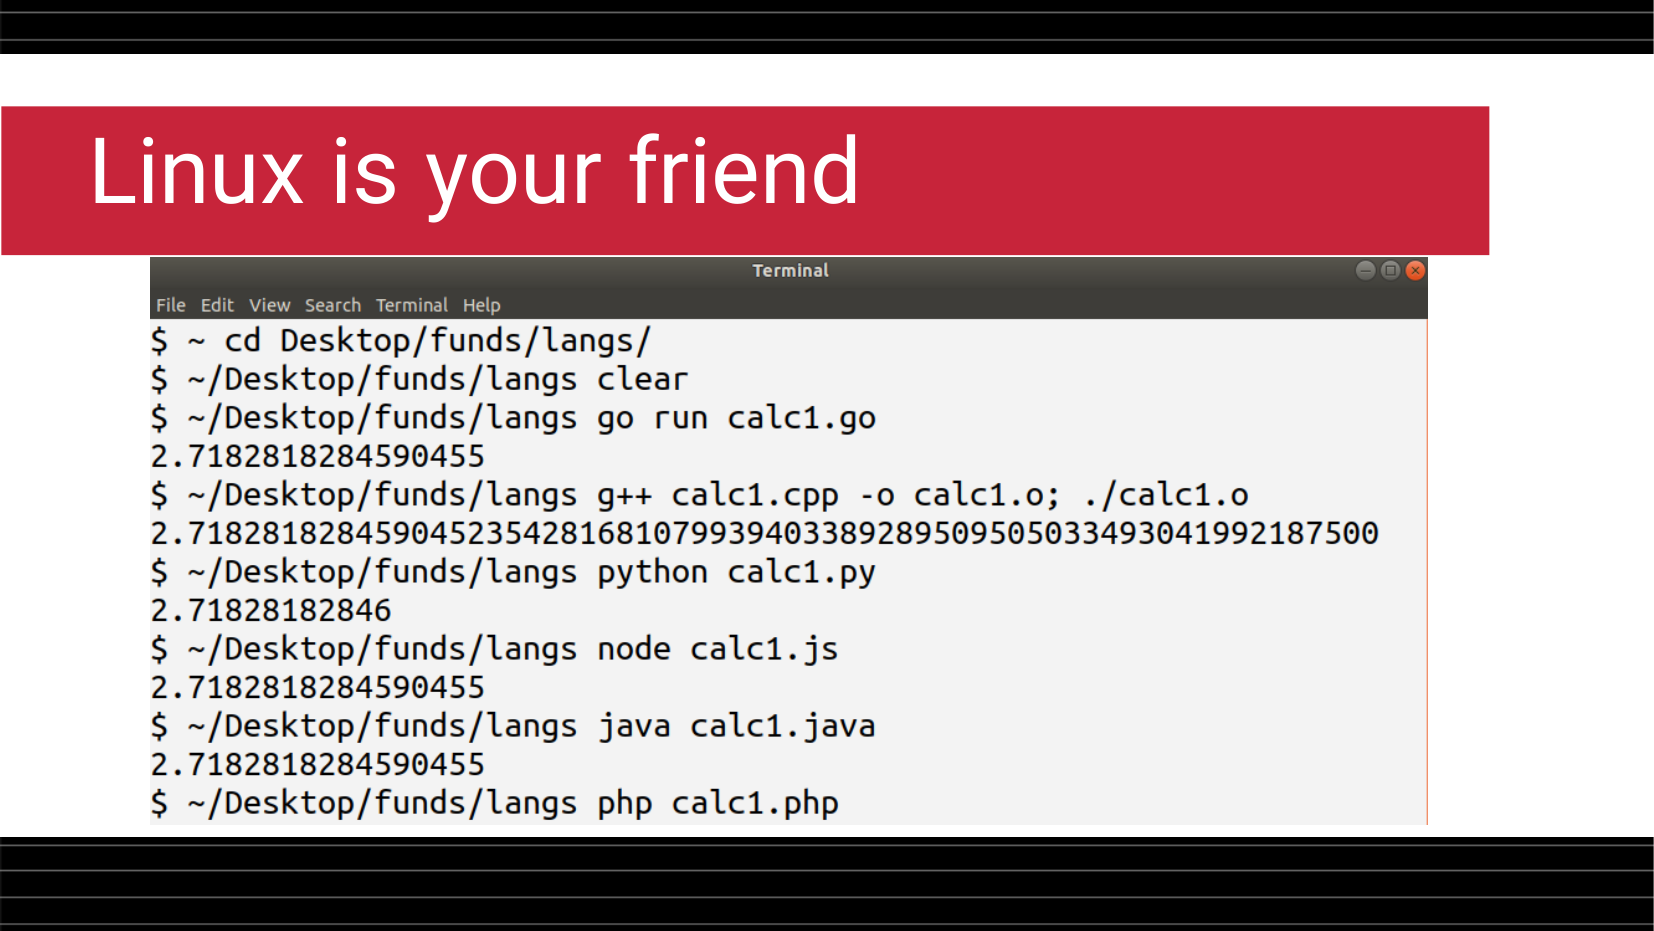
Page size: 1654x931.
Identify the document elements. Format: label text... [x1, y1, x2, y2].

picture [0, 0, 1654, 54]
title Linux is your friend [1, 106, 1490, 256]
picture [0, 837, 1654, 931]
picture [150, 257, 1428, 826]
